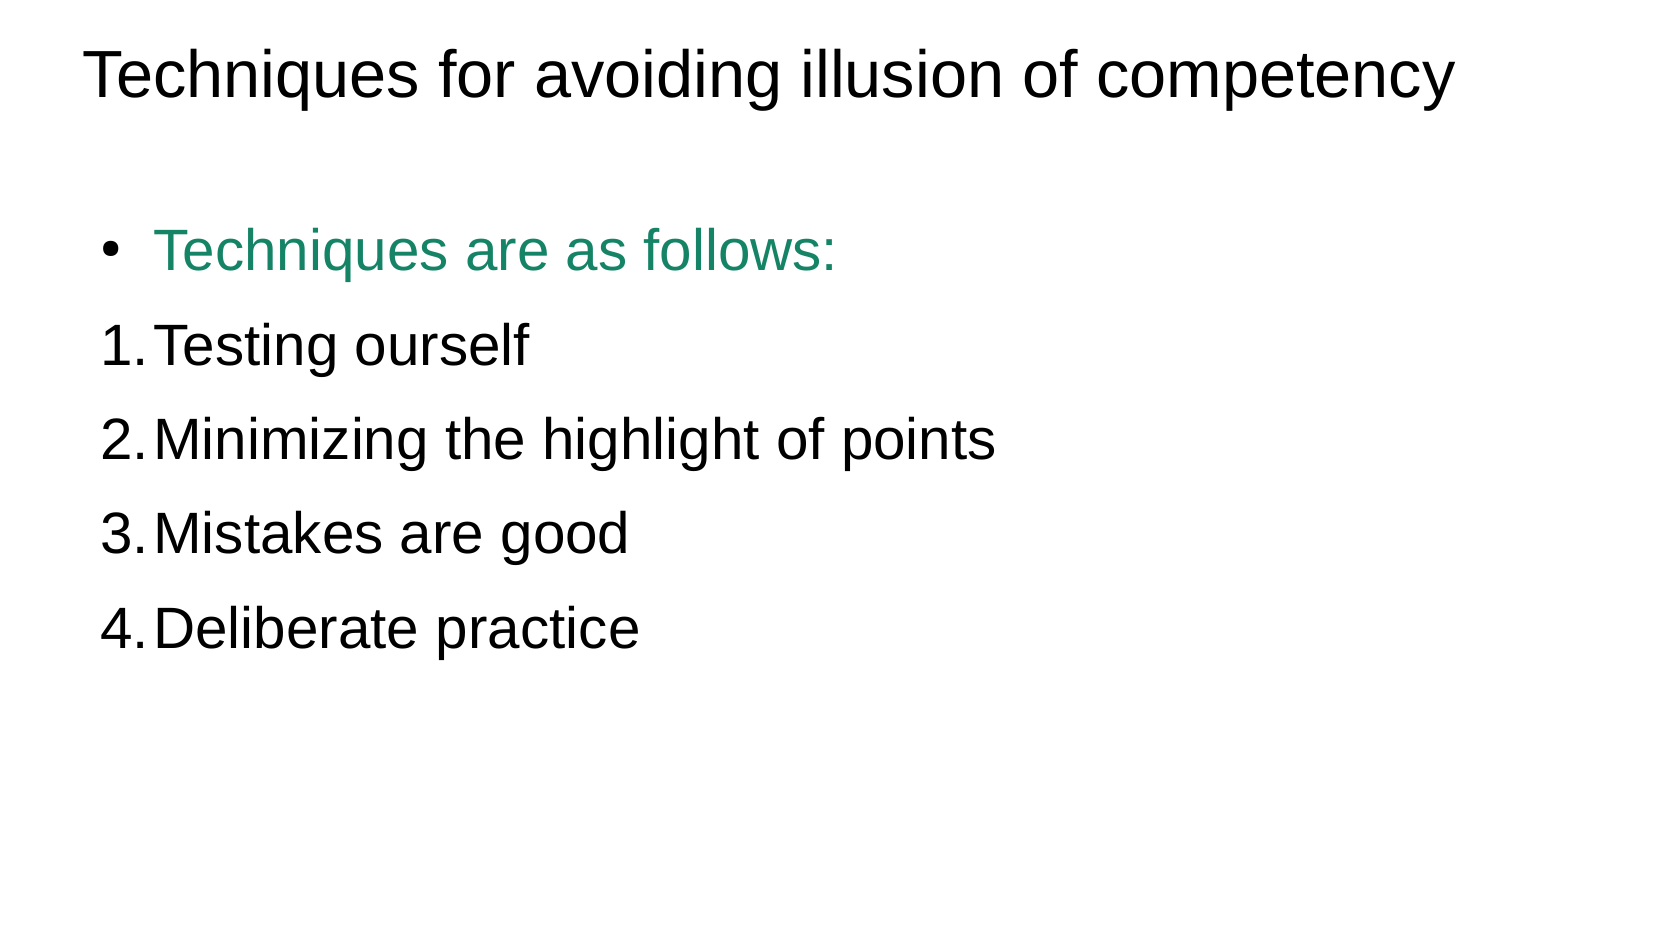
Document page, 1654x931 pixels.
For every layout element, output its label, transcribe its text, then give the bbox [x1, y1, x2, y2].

list Techniques are as follows: Testing ourself Minimizing the highlight of points Mistakes are good Deliberate practice [82, 217, 1571, 758]
title Techniques for avoiding illusion of competency [82, 37, 1571, 142]
